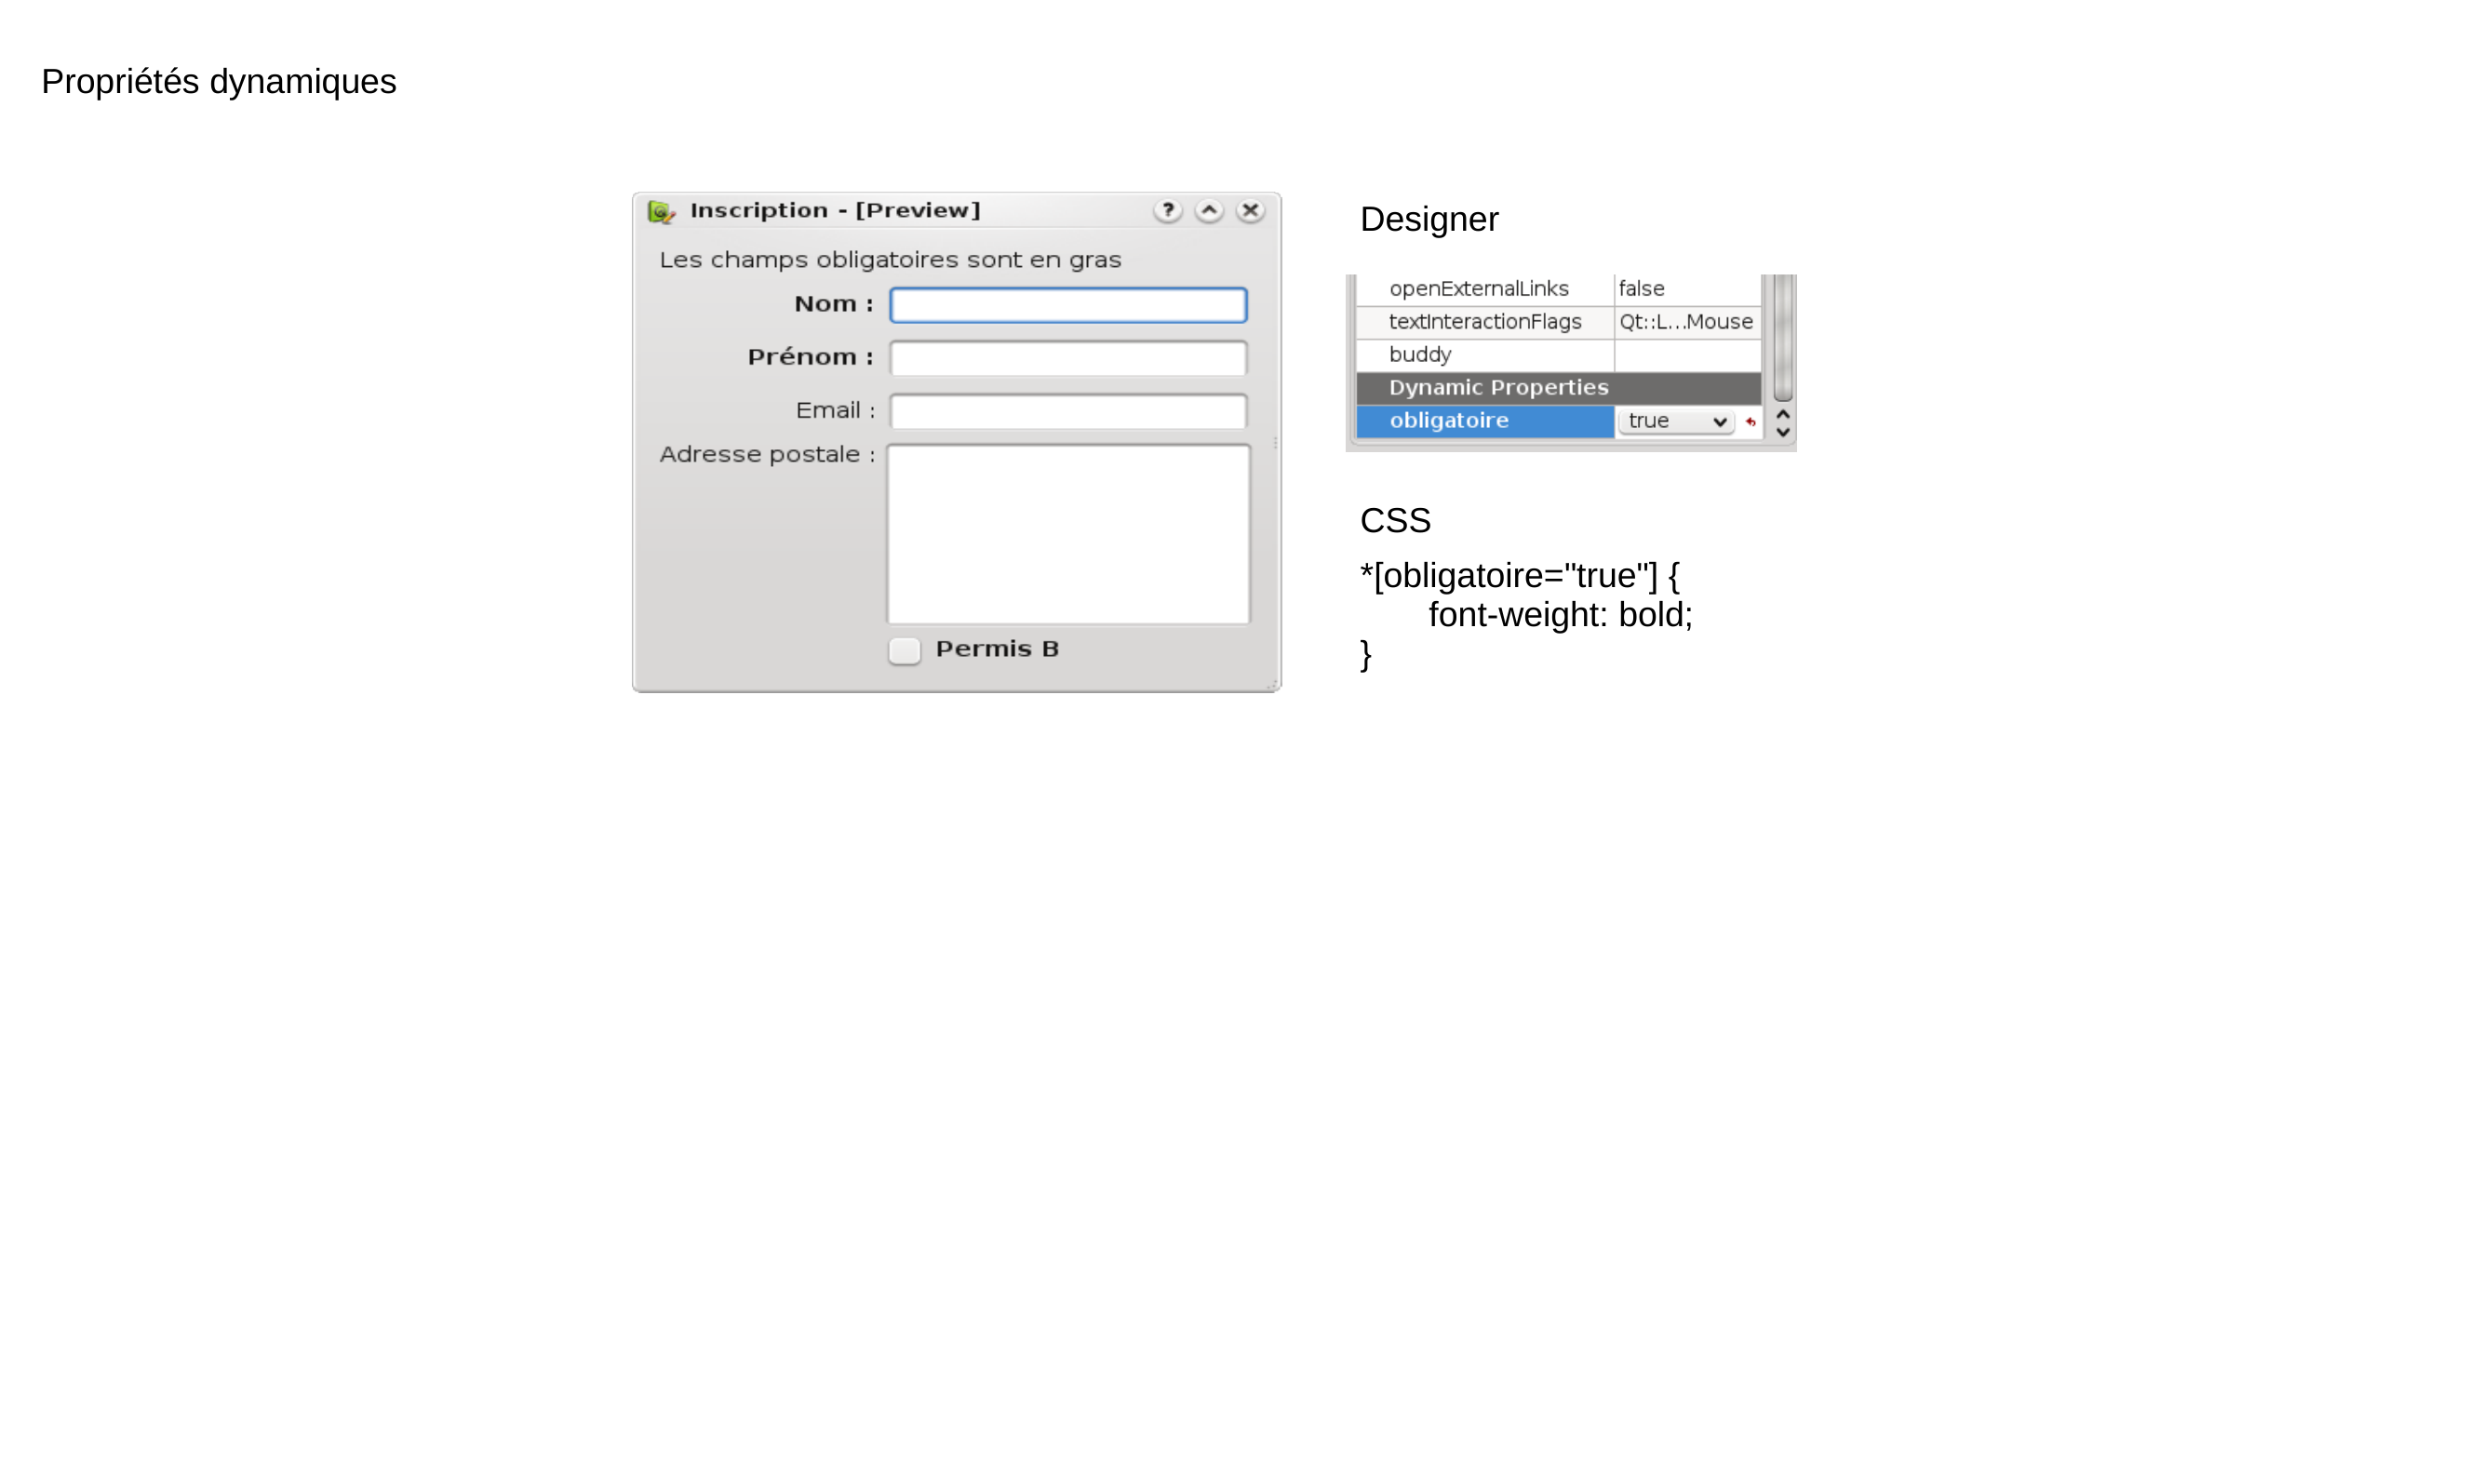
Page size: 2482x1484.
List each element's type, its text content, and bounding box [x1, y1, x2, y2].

text_box *[obligatoire="true"] { font-weight: bold; } [1346, 549, 1869, 681]
picture [632, 192, 1282, 693]
text_box Propriétés dynamiques [27, 55, 2446, 108]
text_box CSS [1346, 494, 1622, 548]
picture [1346, 274, 1797, 452]
text_box Designer [1346, 192, 1842, 246]
